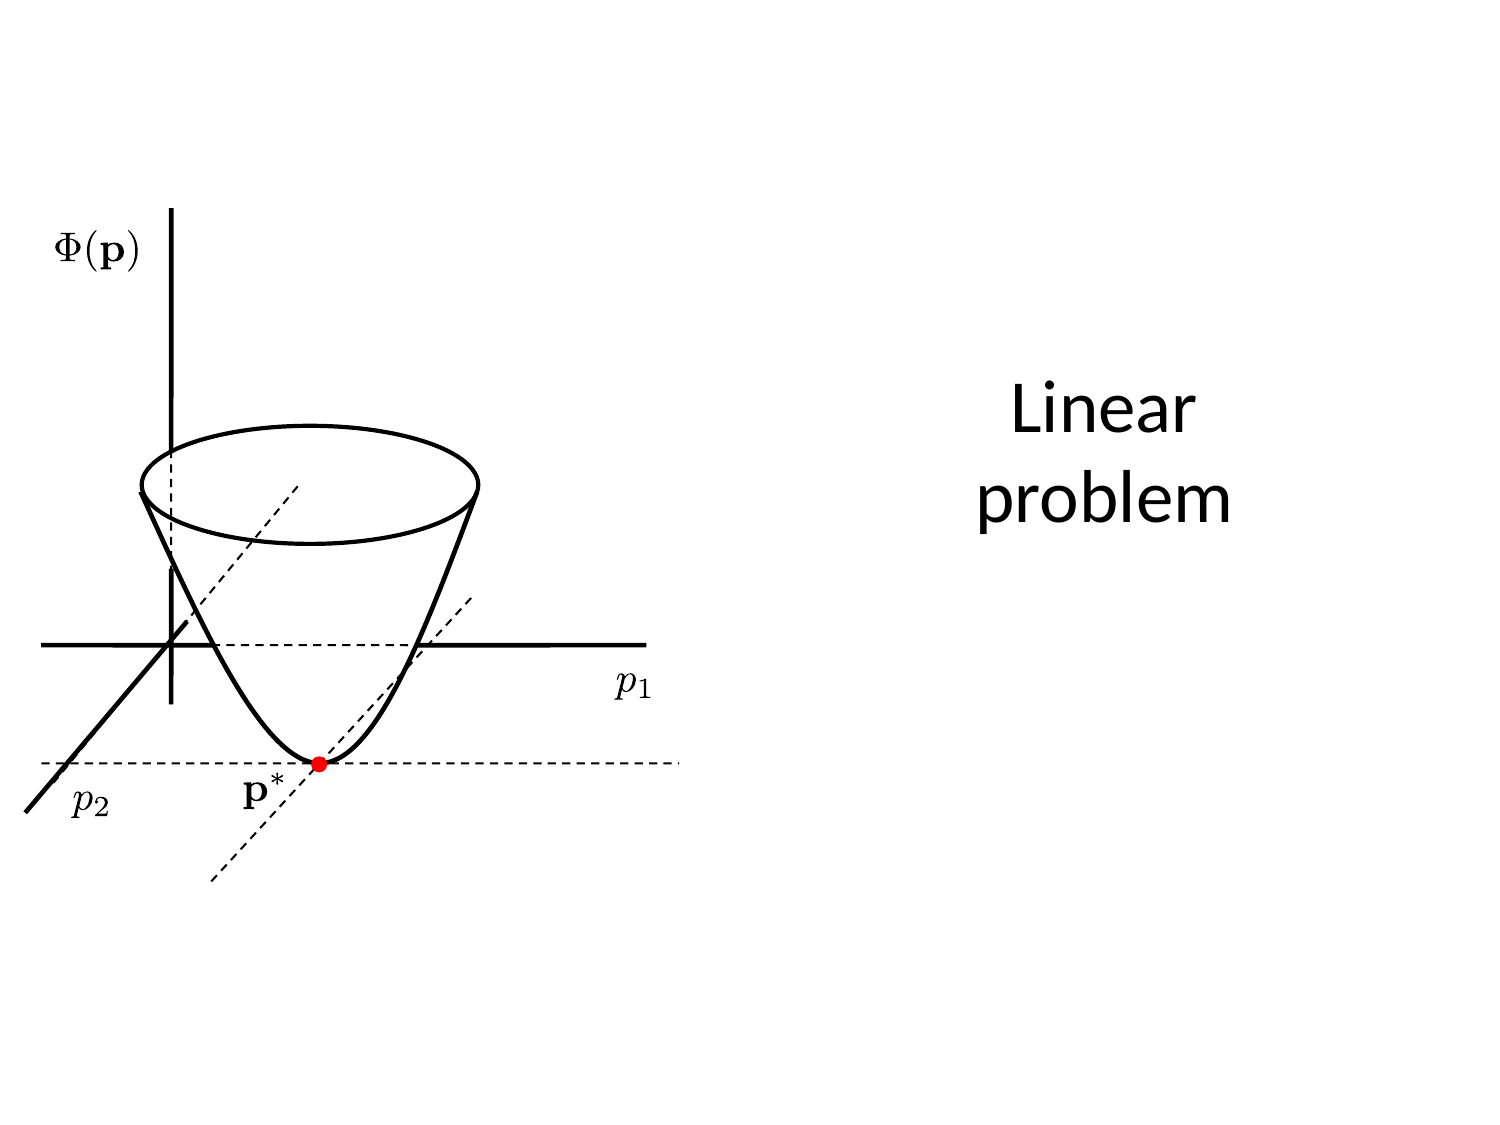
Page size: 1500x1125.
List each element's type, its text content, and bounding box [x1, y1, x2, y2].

text_box [614, 673, 654, 700]
text_box Linear problem [809, 349, 1400, 545]
text_box [70, 791, 110, 818]
text_box [52, 230, 142, 272]
text_box [313, 758, 326, 771]
text_box [242, 772, 286, 810]
